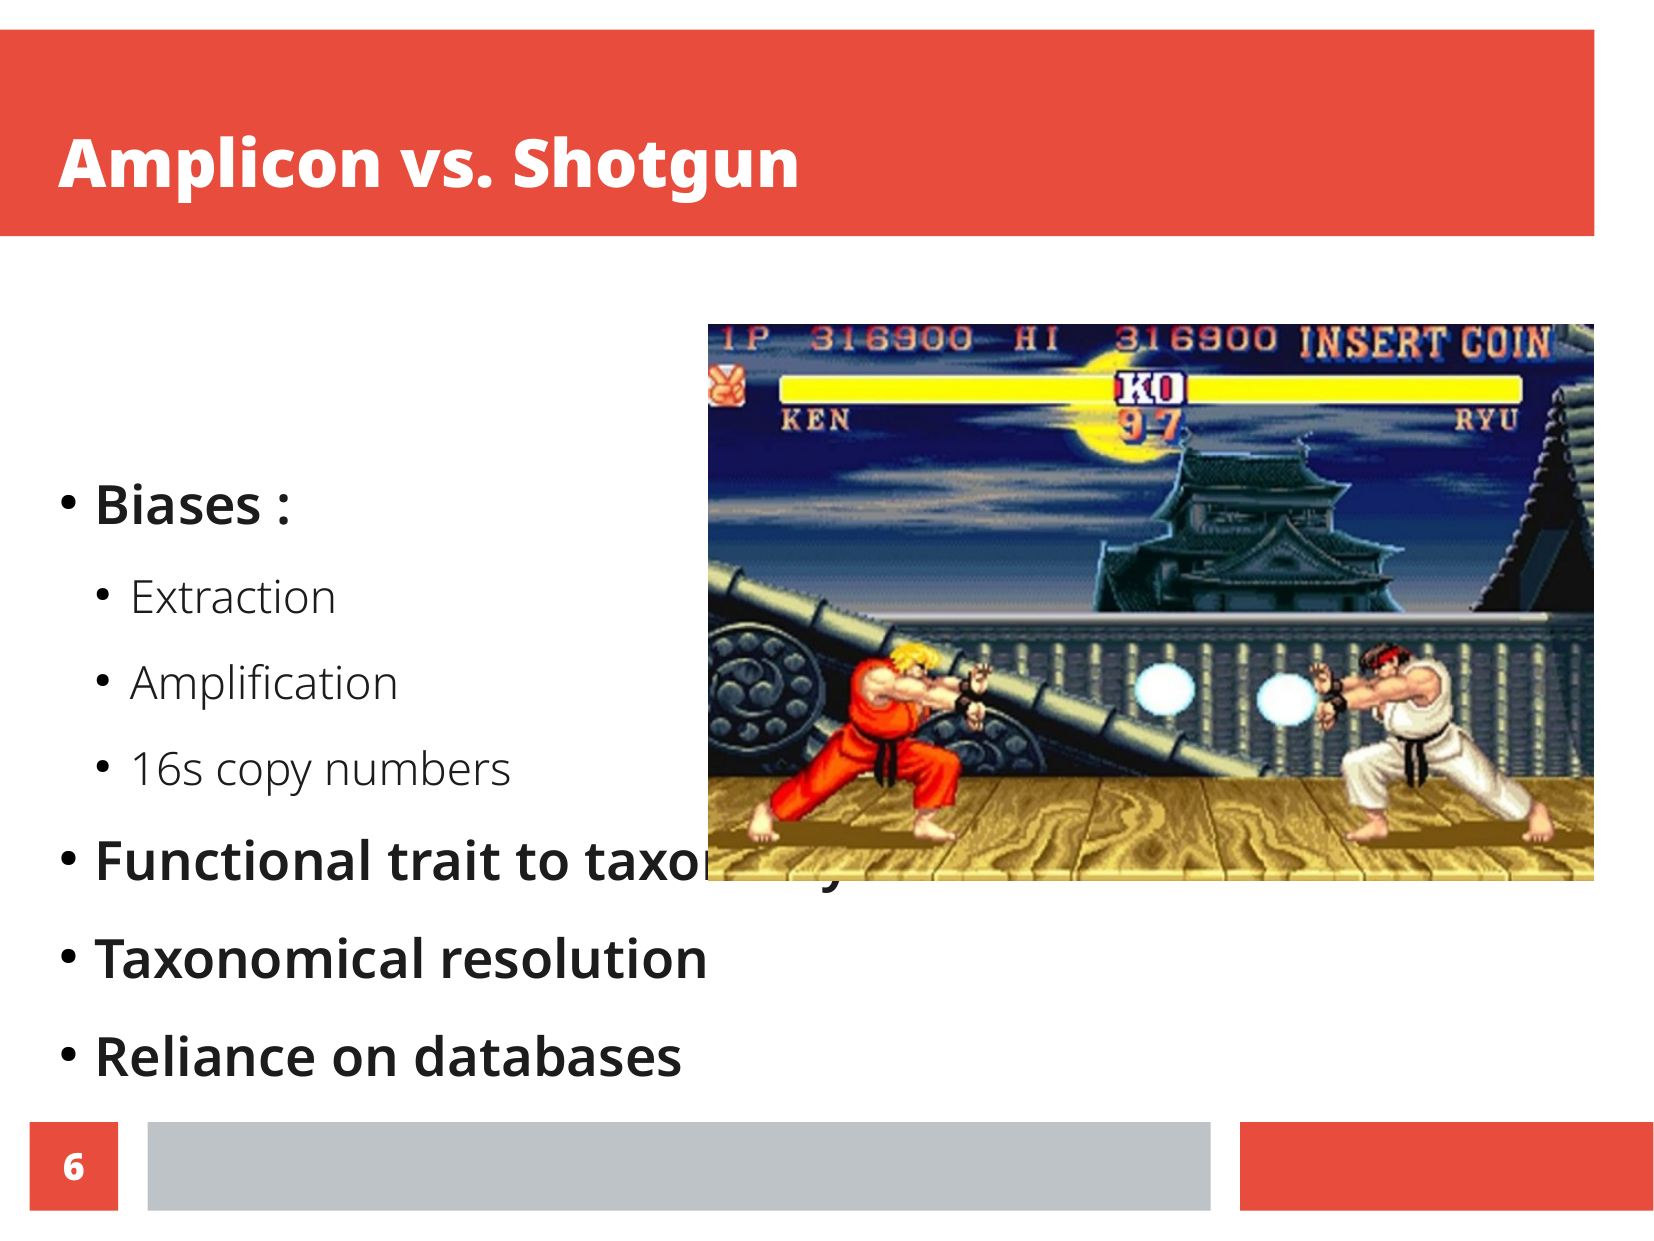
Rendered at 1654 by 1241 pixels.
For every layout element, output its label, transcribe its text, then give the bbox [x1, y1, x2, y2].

title Amplicon vs. Shotgun [59, 59, 1595, 207]
list Biases : Extraction Amplification 16s copy numbers Functional trait to taxonomy Taxonomical resolution Reliance on databases [59, 466, 871, 1235]
picture [708, 324, 1594, 881]
